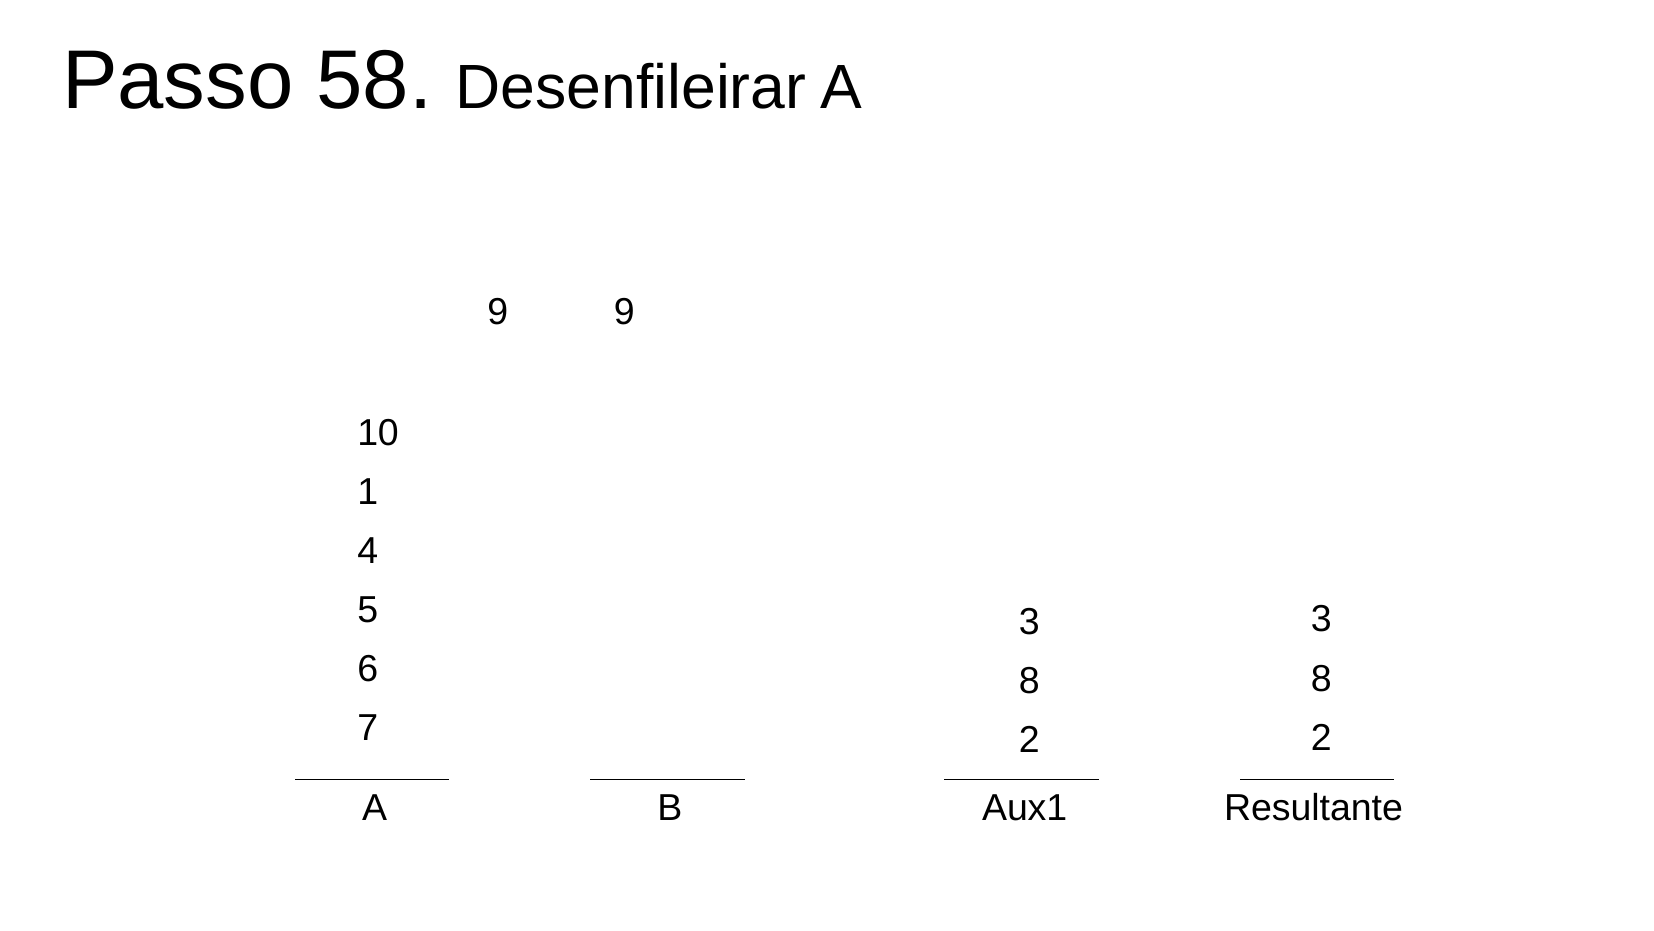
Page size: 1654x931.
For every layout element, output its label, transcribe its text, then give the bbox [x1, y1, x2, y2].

text_box Aux1 [967, 780, 1083, 837]
text_box Resultante [1209, 779, 1418, 837]
text_box A [347, 779, 508, 837]
text_box 2 [1296, 708, 1347, 766]
text_box 3 [1003, 592, 1055, 650]
text_box 9 [599, 283, 650, 341]
text_box 8 [1003, 651, 1055, 709]
text_box 2 [1003, 710, 1055, 768]
text_box 5 [342, 580, 426, 638]
text_box B [642, 780, 698, 837]
text_box 8 [1296, 649, 1347, 707]
text_box 3 [1296, 590, 1347, 648]
text_box 9 [472, 283, 556, 341]
text_box Passo 58. Desenfileirar A [47, 25, 1607, 274]
text_box 10 [342, 403, 426, 461]
text_box 6 [342, 640, 426, 697]
text_box 4 [342, 521, 426, 579]
text_box 1 [342, 462, 426, 520]
text_box 7 [342, 699, 426, 756]
